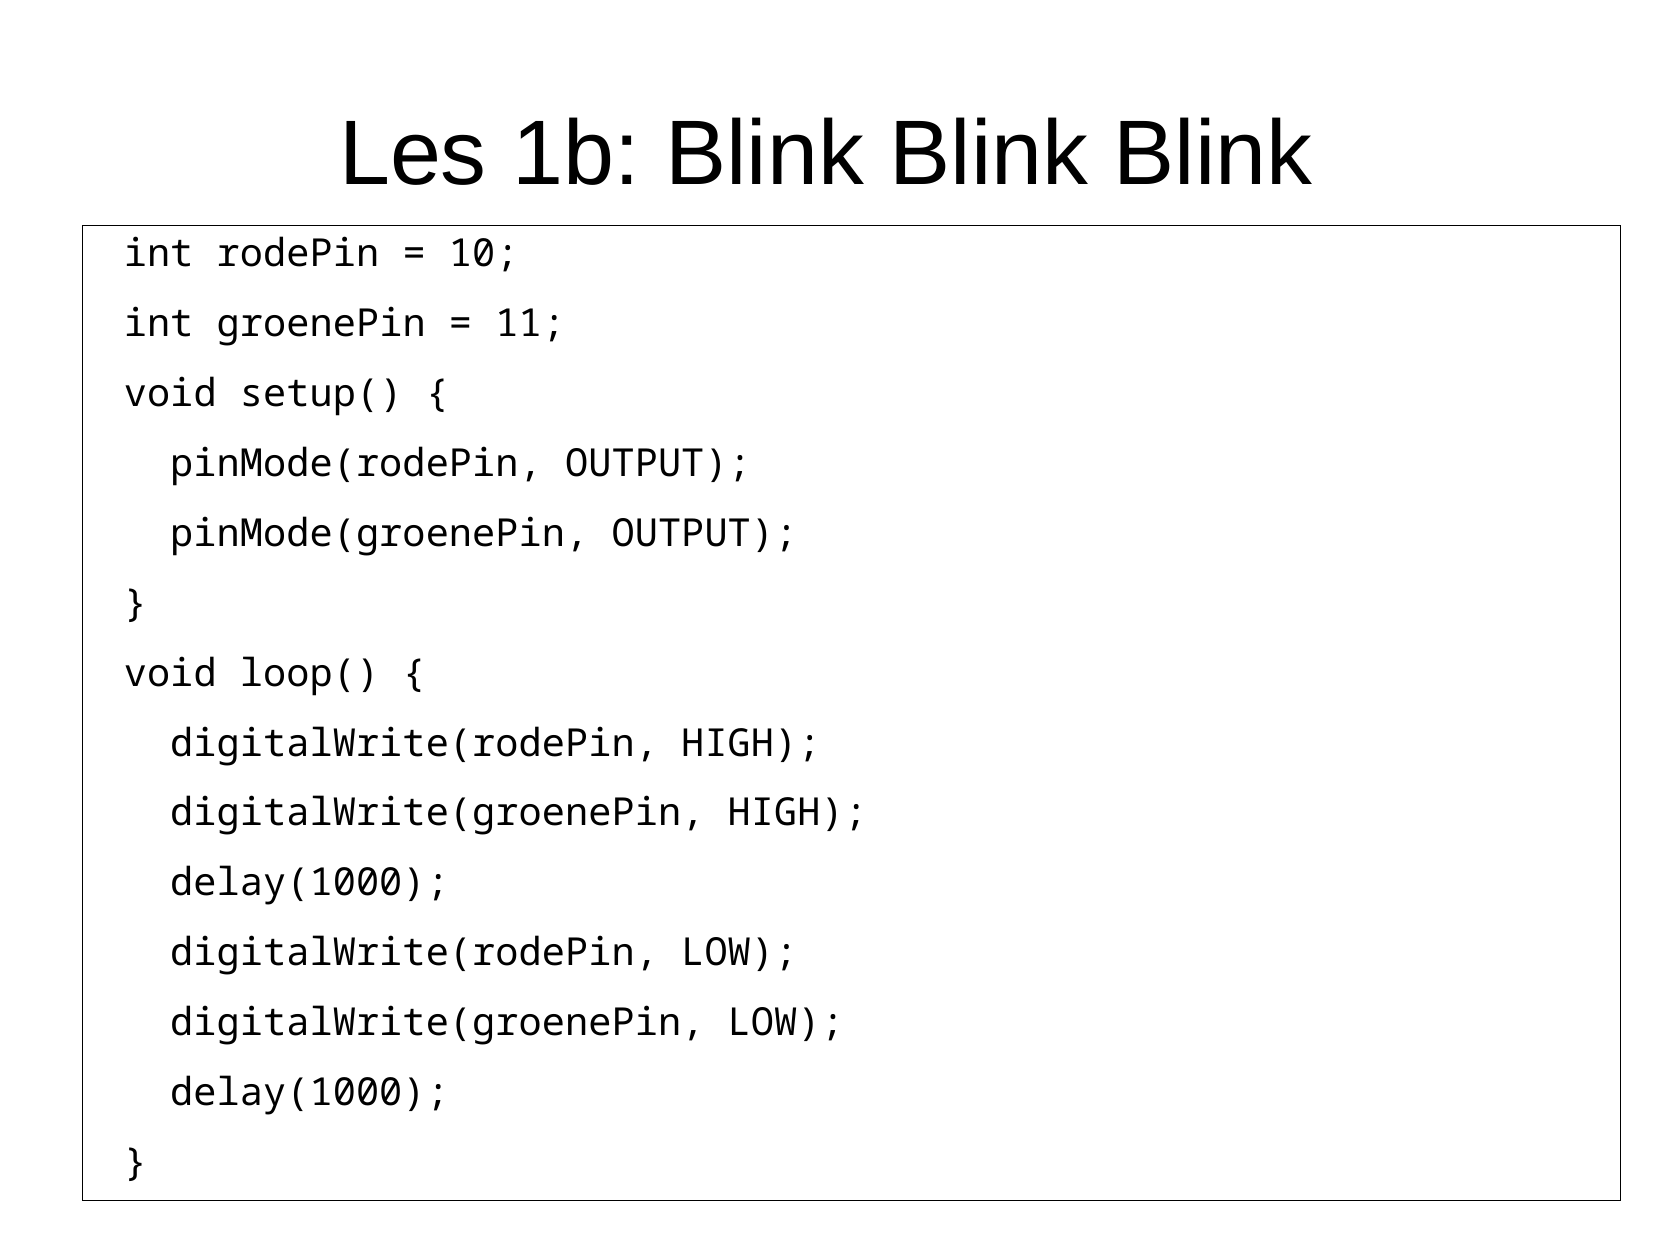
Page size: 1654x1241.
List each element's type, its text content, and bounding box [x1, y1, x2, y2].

list int rodePin = 10; int groenePin = 11; void setup() { pinMode(rodePin, OUTPUT); pinMode(groenePin, OUTPUT); } void loop() { digitalWrite(rodePin, HIGH); digitalWrite(groenePin, HIGH); delay(1000); digitalWrite(rodePin, LOW); digitalWrite(groenePin, LOW); delay(1000); } [82, 225, 1621, 1201]
title Les 1b: Blink Blink Blink [82, 49, 1571, 225]
